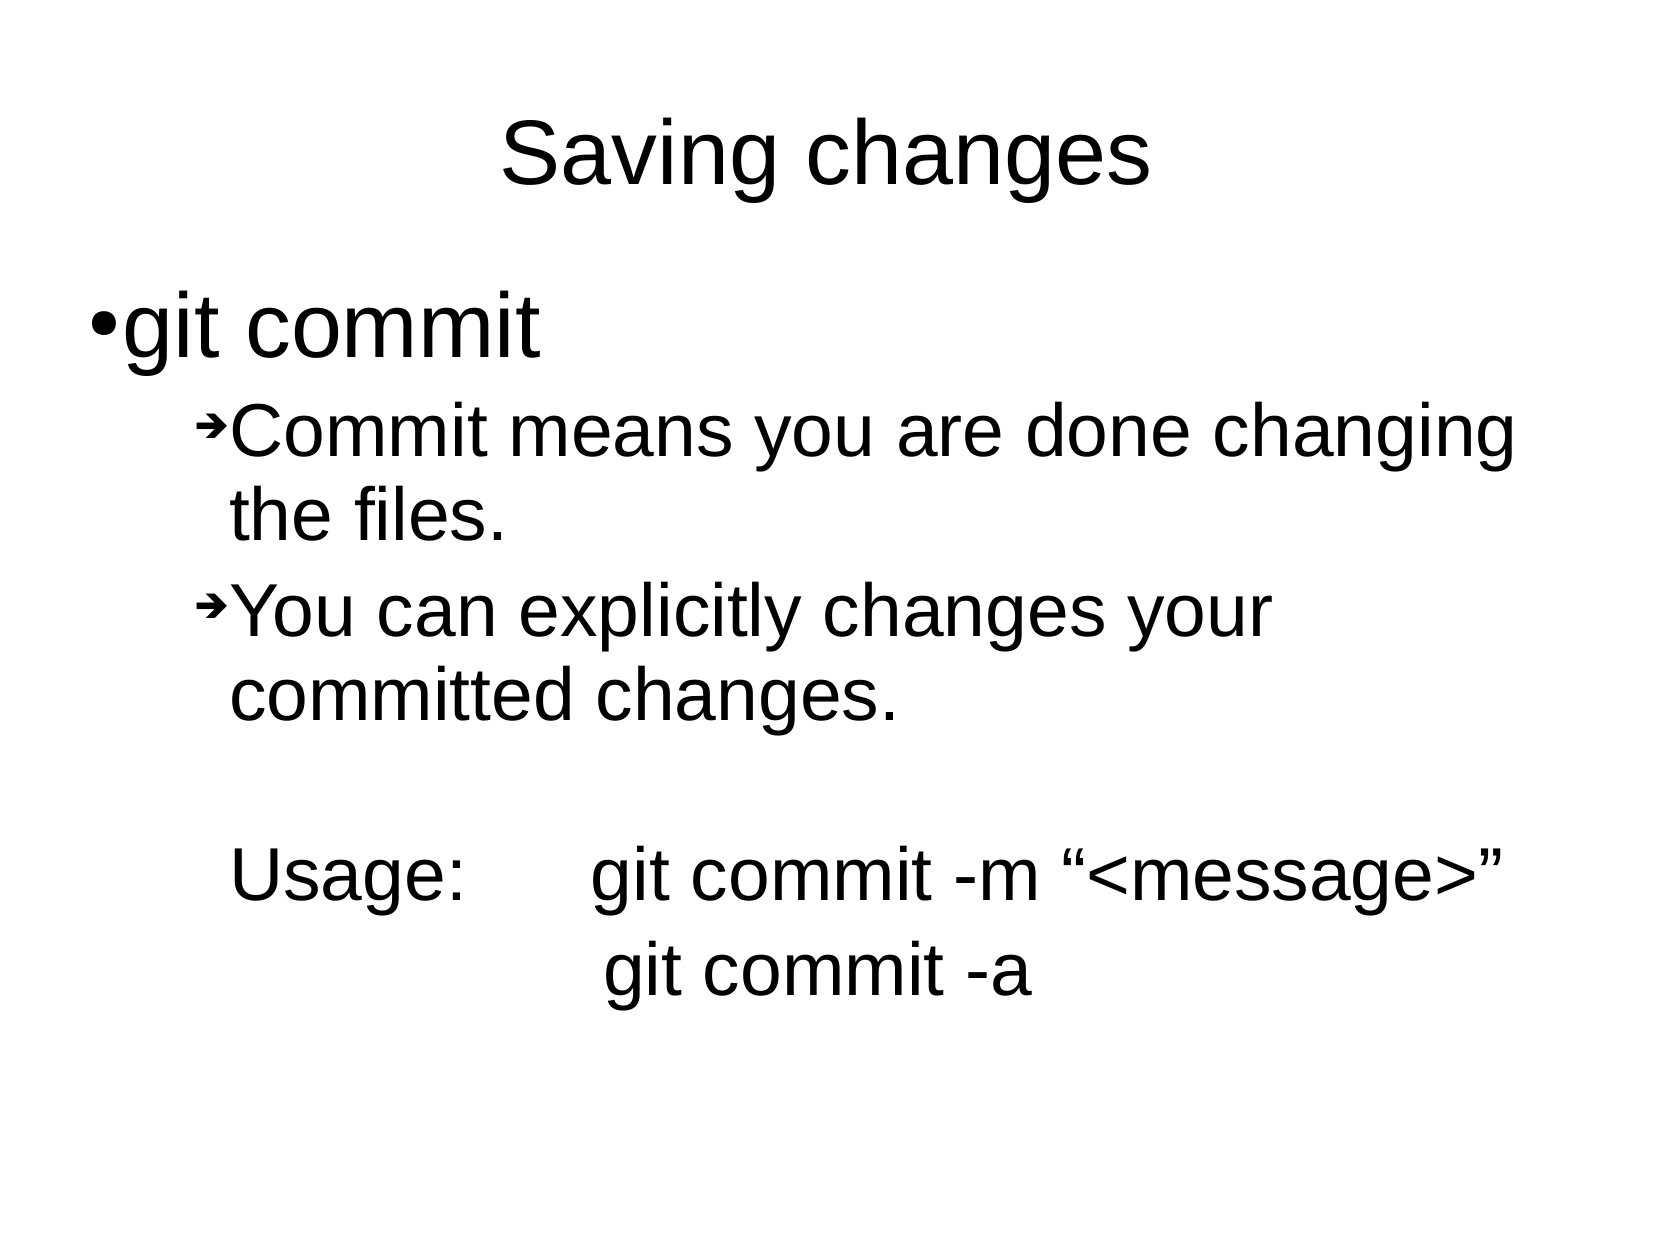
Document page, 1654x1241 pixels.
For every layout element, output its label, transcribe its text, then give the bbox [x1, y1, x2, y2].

title Saving changes [82, 49, 1571, 257]
list git commit Commit means you are done changing the files. You can explicitly changes your committed changes. Usage: git commit -m “<message>” git commit -a [87, 274, 1576, 1068]
